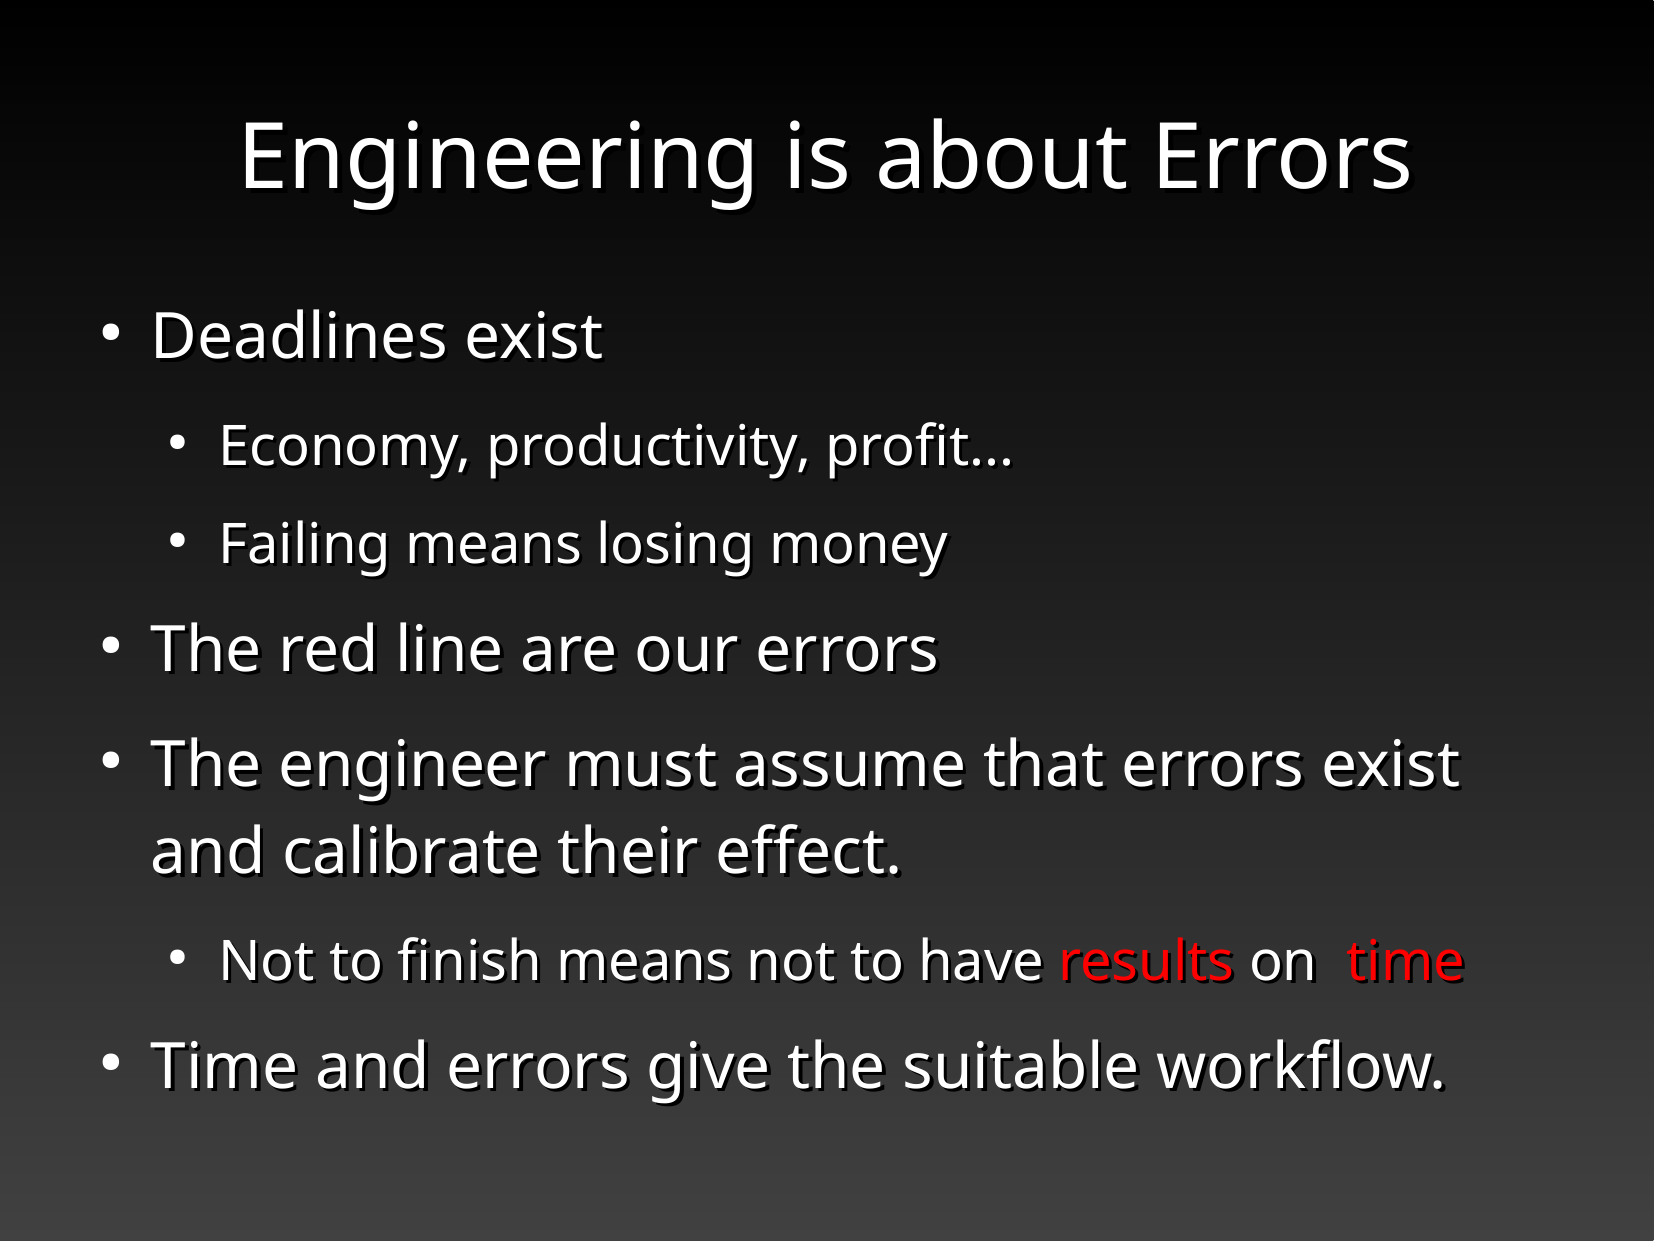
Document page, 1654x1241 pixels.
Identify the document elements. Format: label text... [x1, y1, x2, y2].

list Deadlines exist Economy, productivity, profit... Failing means losing money The red line are our errors The engineer must assume that errors exist and calibrate their effect. Not to finish means not to have results on time Time and errors give the suitable workflow. [82, 290, 1571, 1109]
title Engineering is about Errors [82, 49, 1571, 257]
